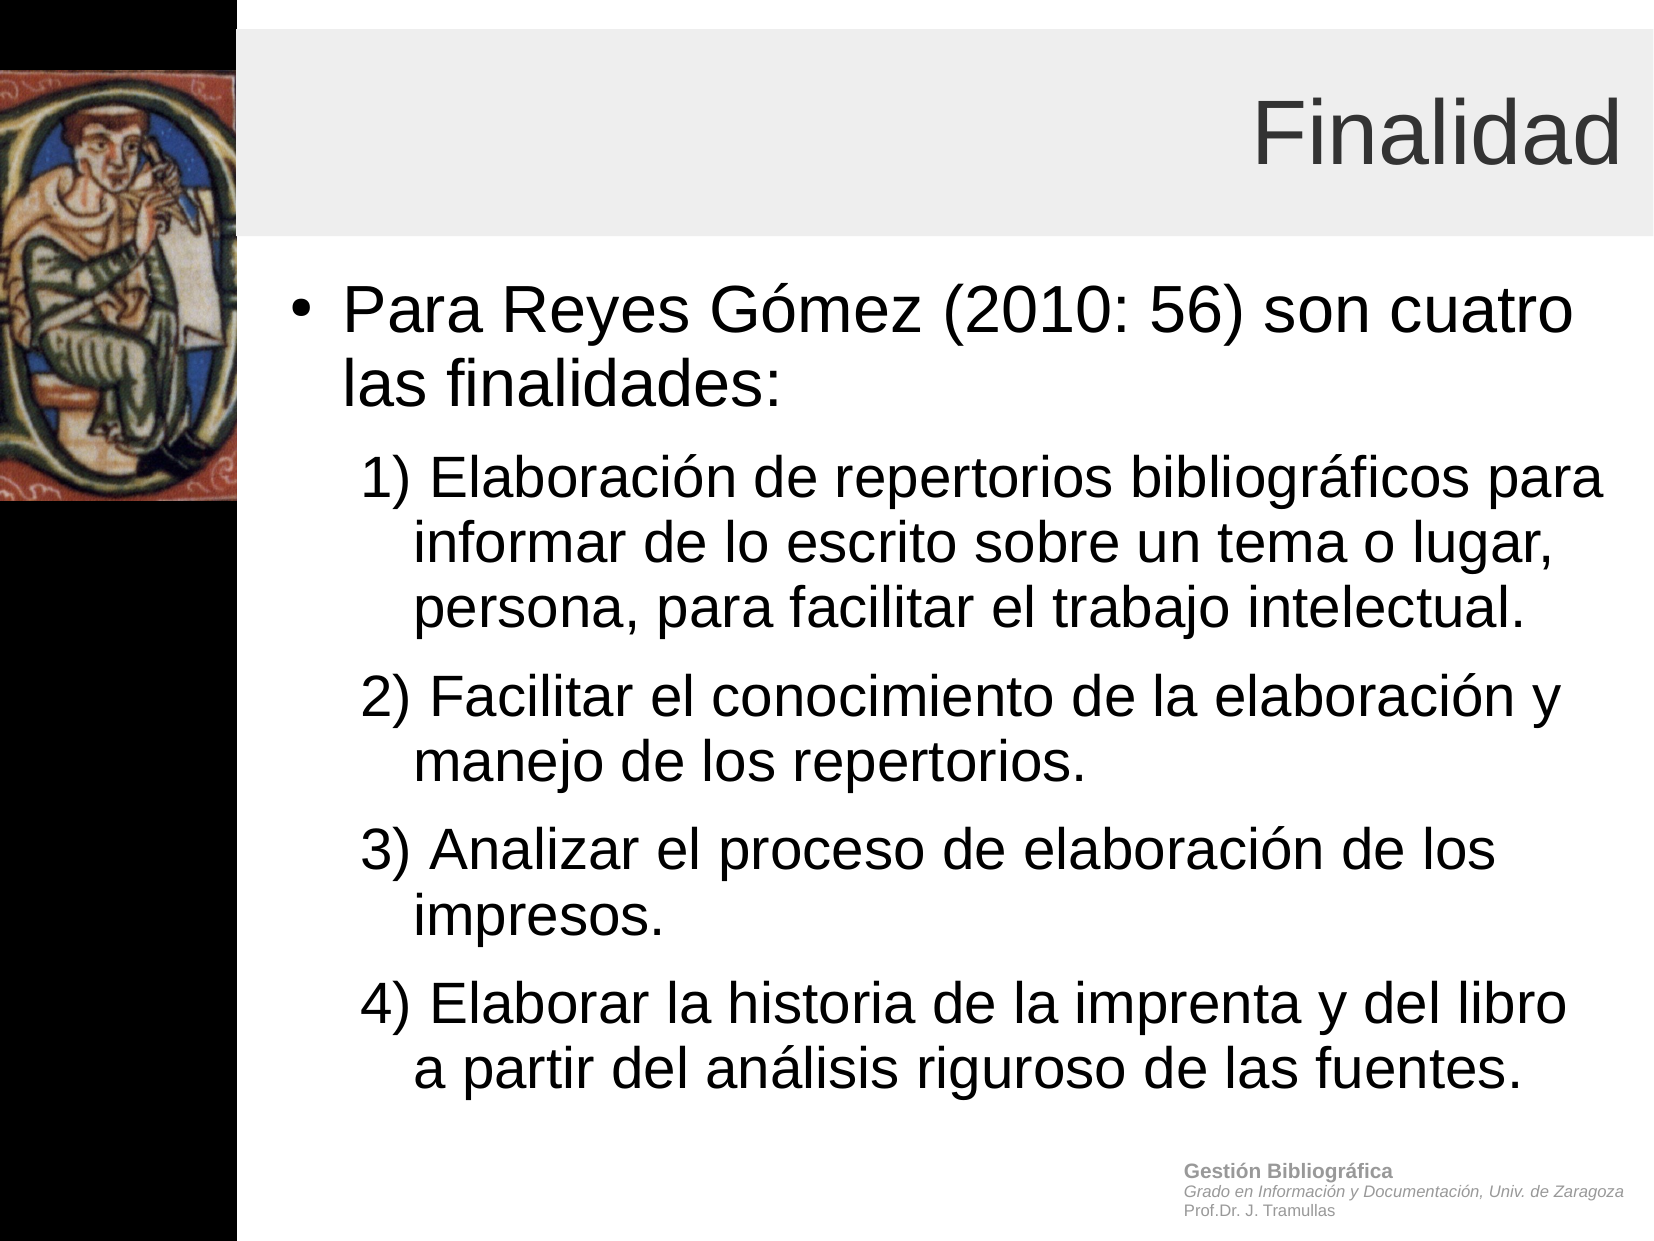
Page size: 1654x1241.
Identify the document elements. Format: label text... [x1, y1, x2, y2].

list Para Reyes Gómez (2010: 56) son cuatro las finalidades: Elaboración de repertorios bibliográficos para informar de lo escrito sobre un tema o lugar, persona, para facilitar el trabajo intelectual. Facilitar el conocimiento de la elaboración y manejo de los repertorios. Analizar el proceso de elaboración de los impresos. Elaborar la historia de la imprenta y del libro a partir del análisis riguroso de las fuentes. [271, 271, 1619, 1134]
picture [0, 70, 237, 501]
title Finalidad [236, 29, 1654, 237]
